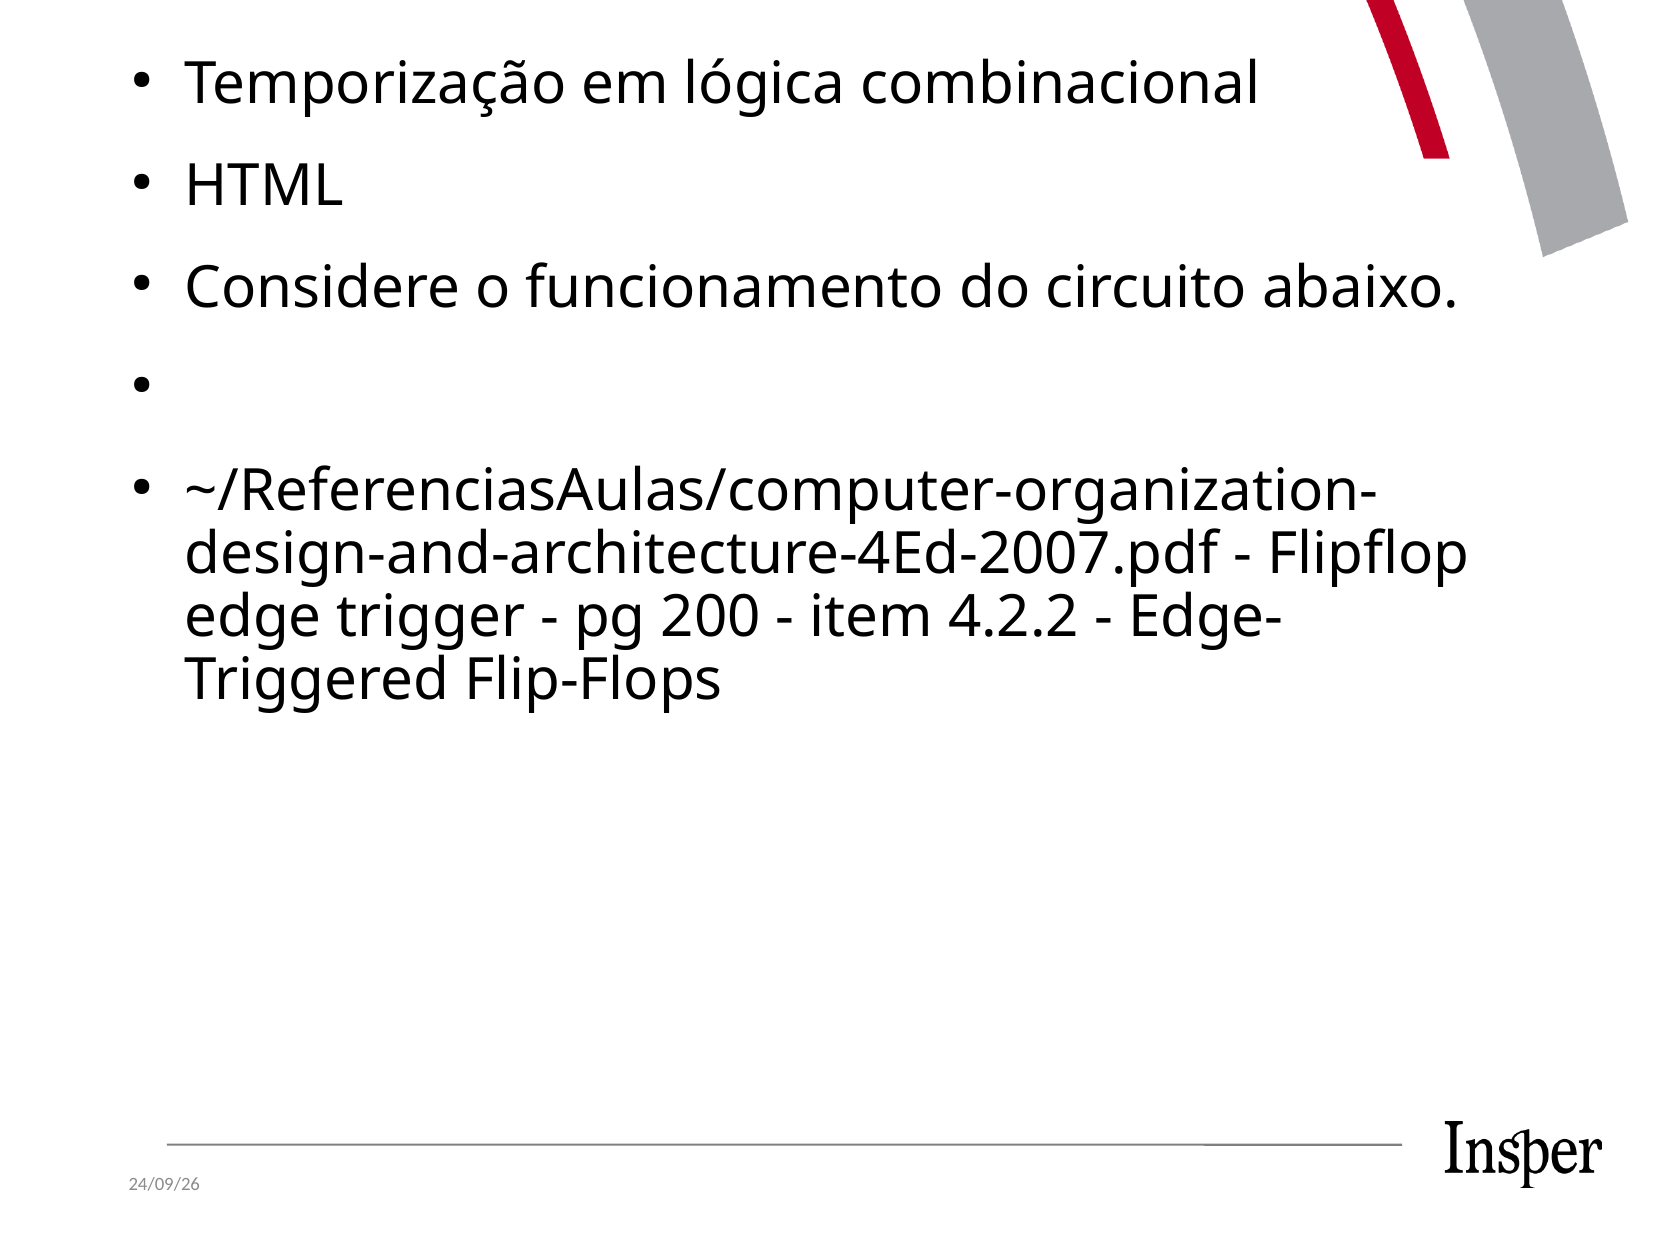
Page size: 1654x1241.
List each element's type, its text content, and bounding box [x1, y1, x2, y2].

list Temporização em lógica combinacional HTML Considere o funcionamento do circuito abaixo. ~/ReferenciasAulas/computer-organization-design-and-architecture-4Ed-2007.pdf - Flipflop edge trigger - pg 200 - item 4.2.2 - Edge-Triggered Flip-Flops [113, 53, 1540, 1134]
